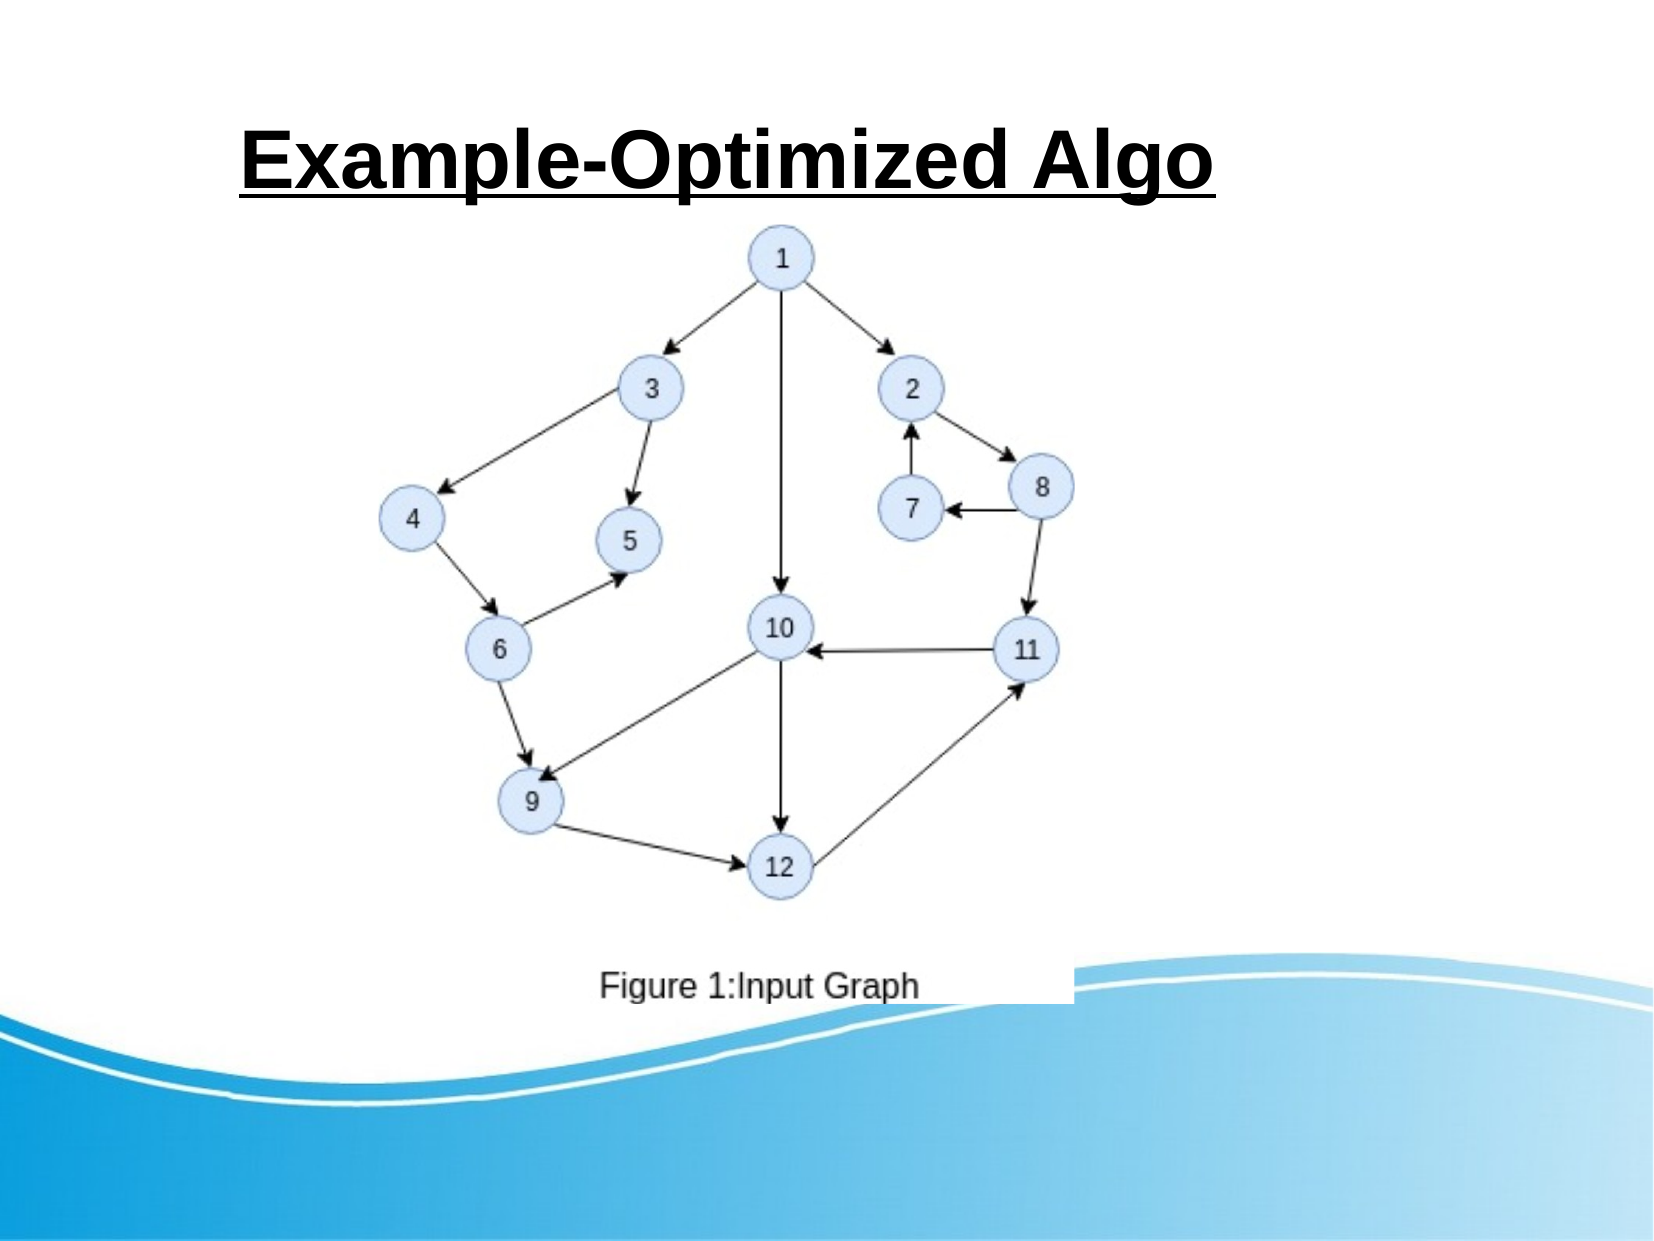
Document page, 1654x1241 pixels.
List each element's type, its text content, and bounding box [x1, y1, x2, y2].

picture [0, 308, 1654, 1241]
text_box Example-Optimized Algo [224, 106, 1241, 308]
